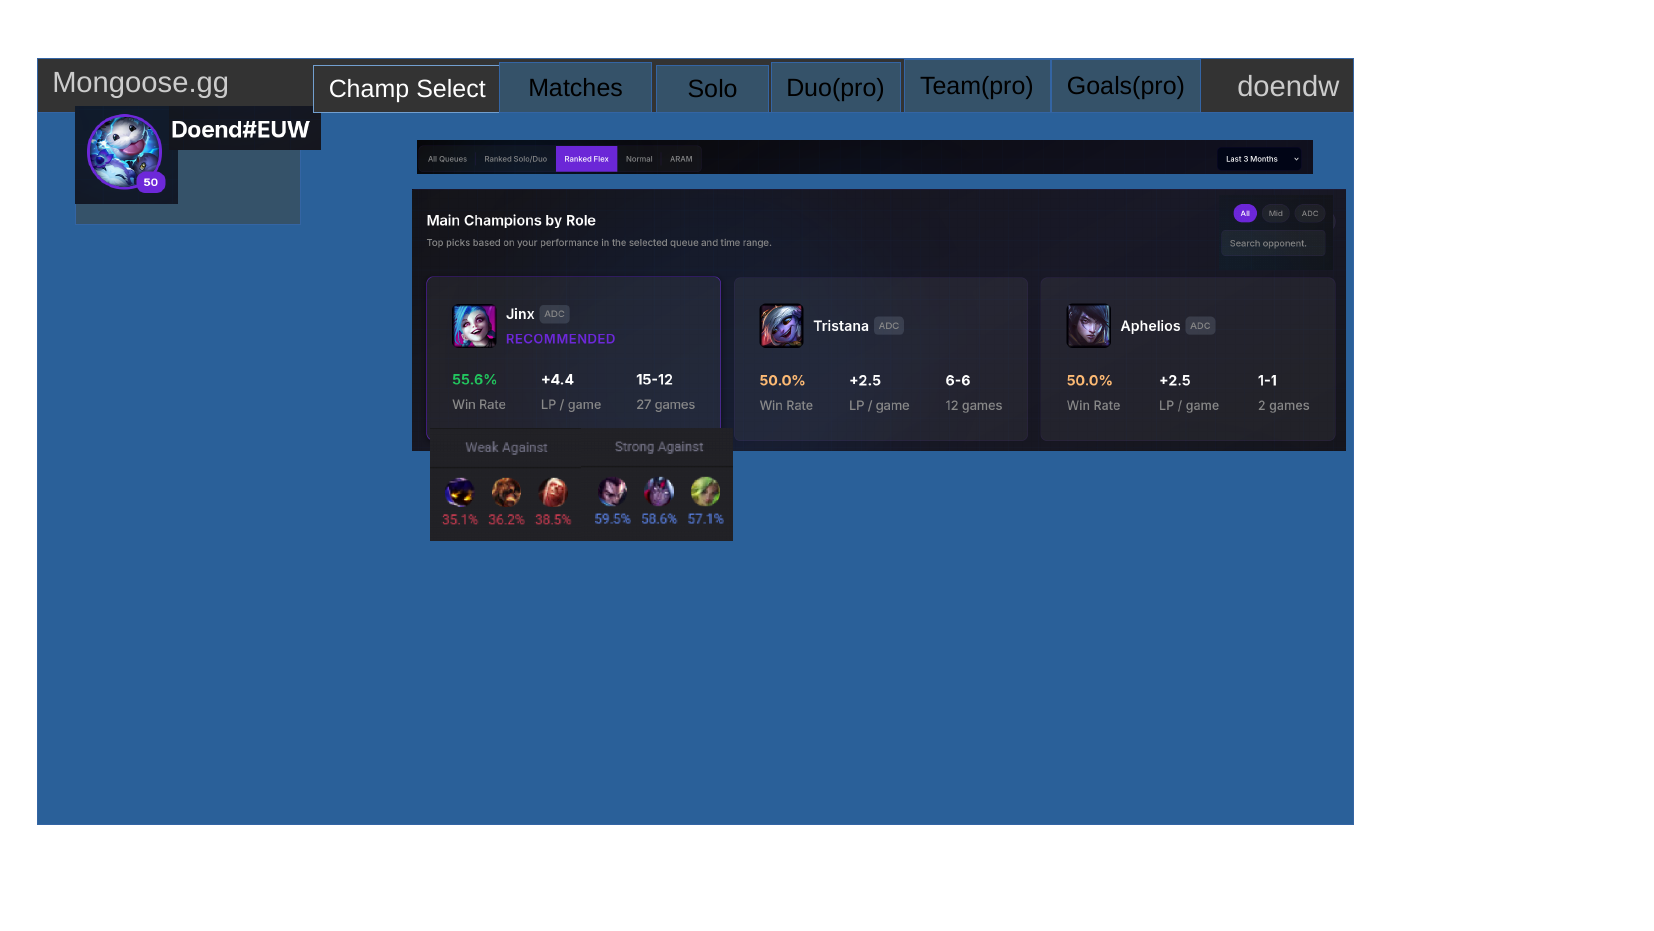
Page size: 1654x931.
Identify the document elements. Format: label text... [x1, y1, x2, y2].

text_box Goals(pro) [1051, 59, 1201, 113]
text_box [37, 58, 1354, 825]
text_box Solo [656, 65, 769, 113]
text_box Mongoose.gg [37, 59, 245, 107]
text_box Champ Select [313, 65, 499, 113]
text_box Matches [499, 62, 652, 113]
picture [412, 189, 1346, 541]
text_box Duo(pro) [771, 62, 901, 113]
text_box Team(pro) [904, 59, 1051, 113]
picture [75, 106, 321, 204]
picture [417, 140, 1313, 174]
text_box doendw [1222, 62, 1355, 111]
